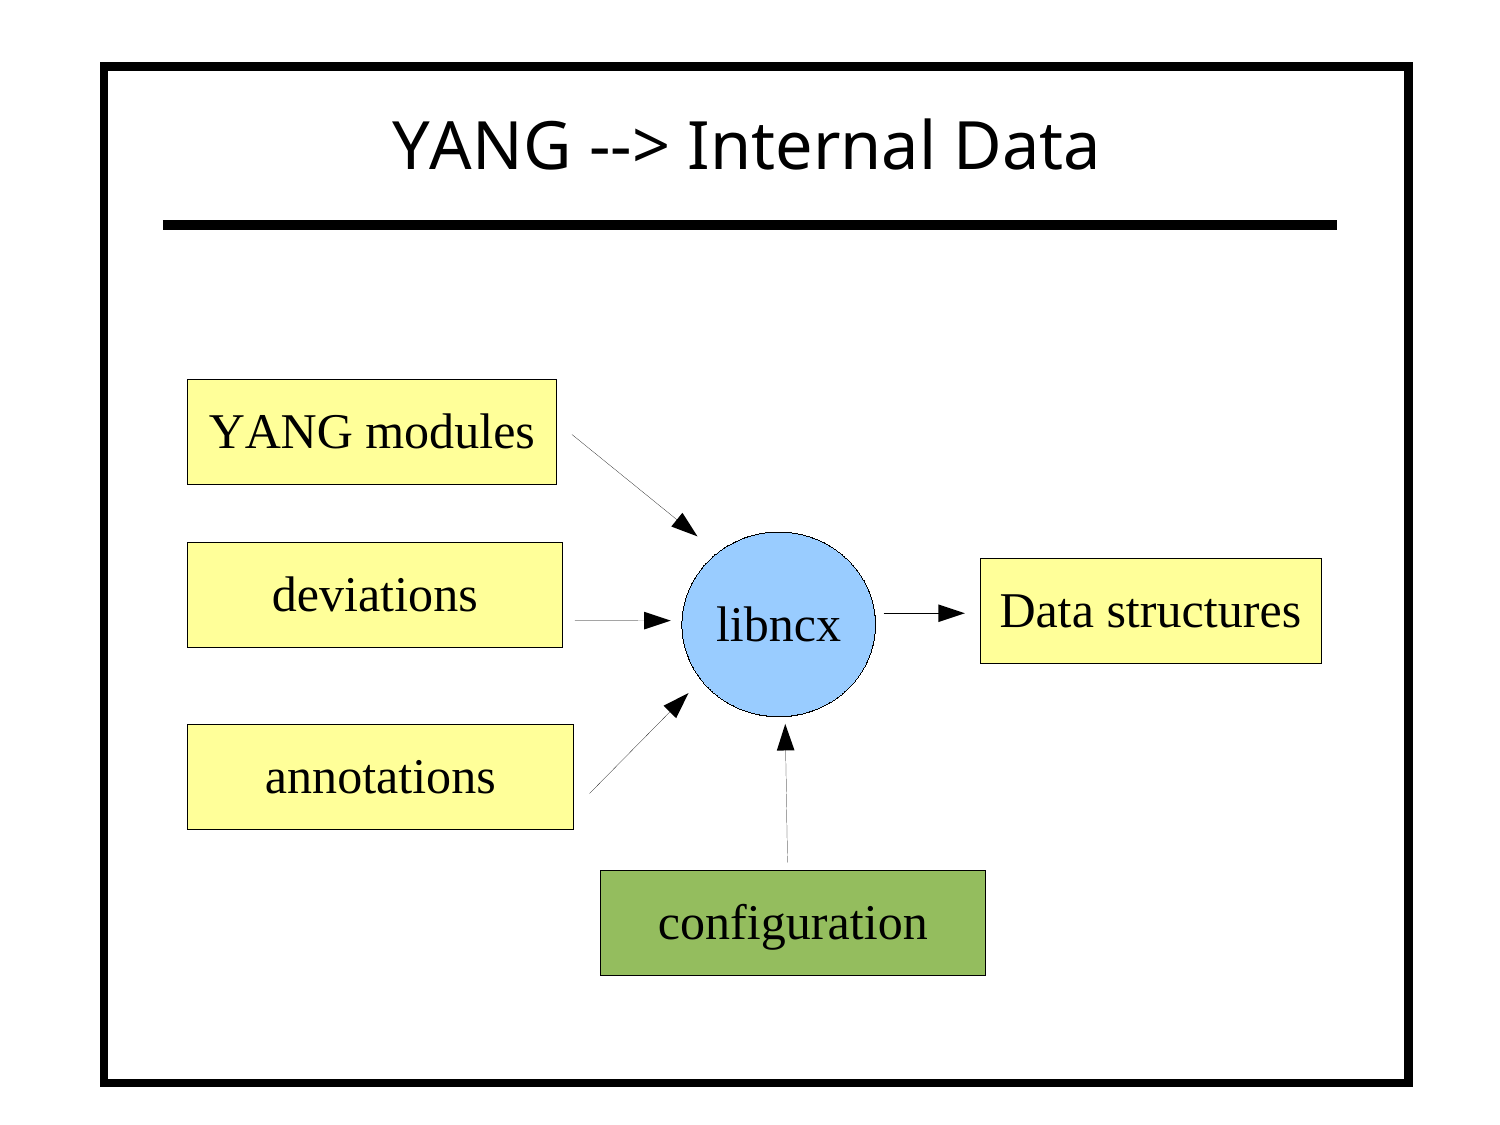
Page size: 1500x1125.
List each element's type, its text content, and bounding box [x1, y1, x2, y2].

text_box annotations [187, 724, 574, 830]
text_box Data structures [980, 558, 1322, 664]
text_box libncx [681, 532, 876, 717]
text_box YANG modules [187, 379, 557, 485]
text_box configuration [600, 870, 986, 976]
text_box deviations [187, 542, 563, 648]
title YANG --> Internal Data [162, 74, 1332, 213]
